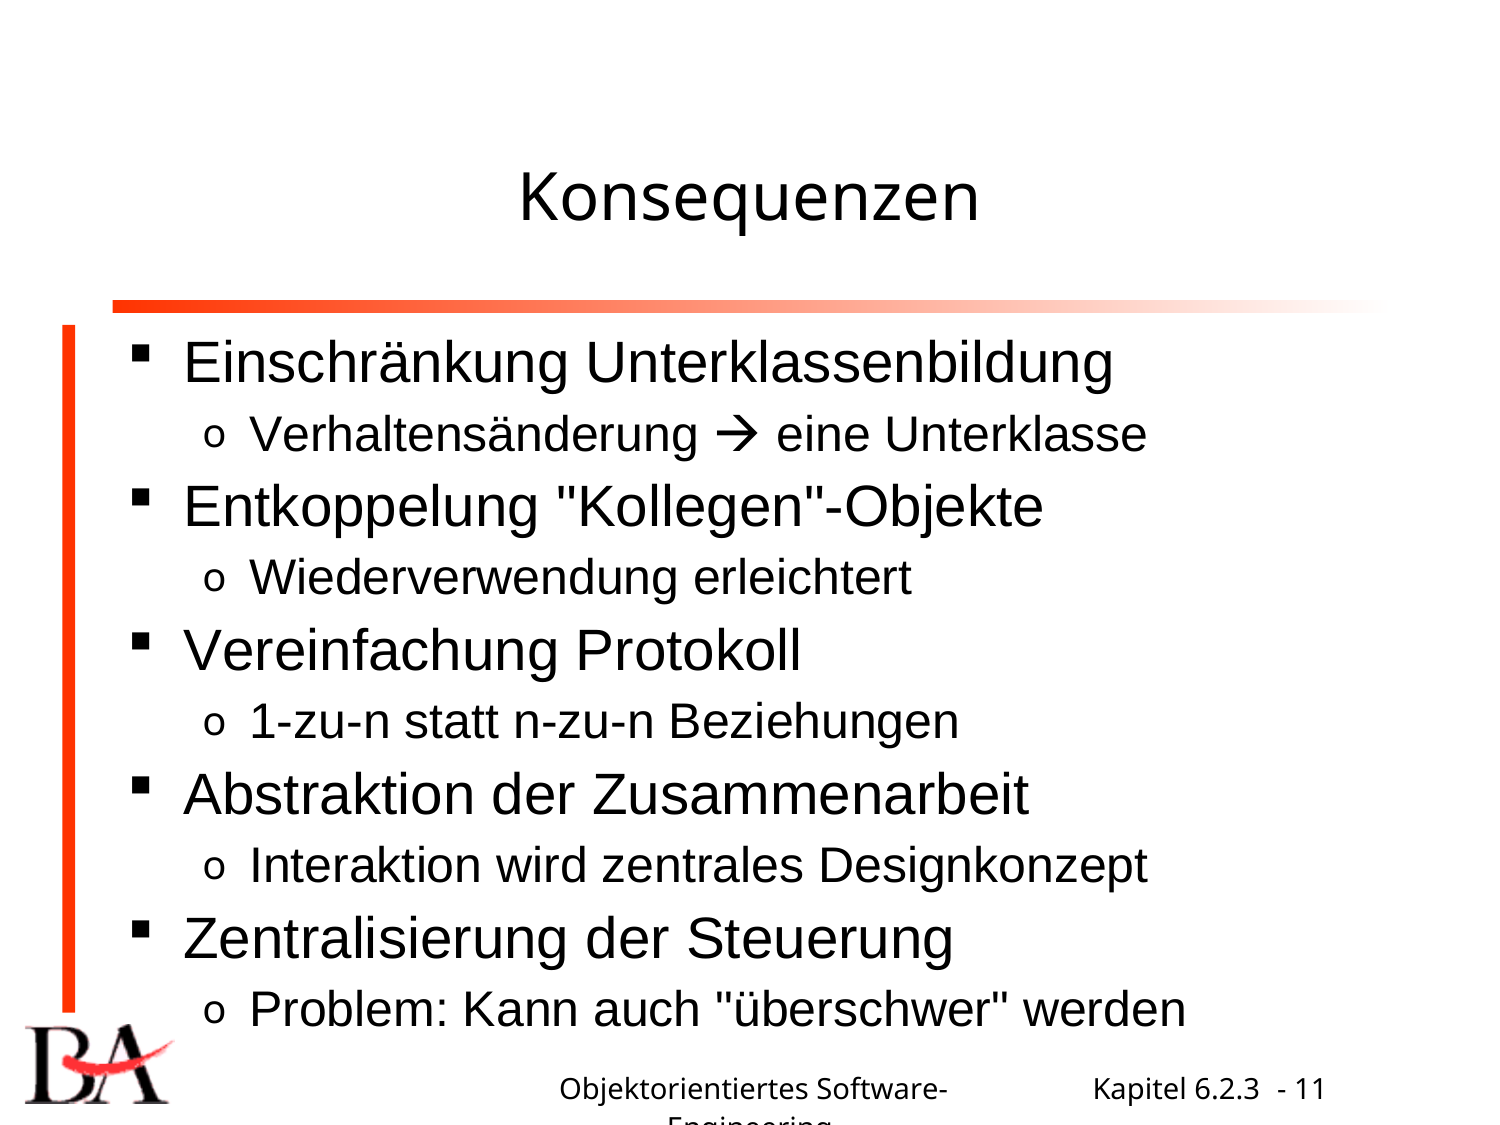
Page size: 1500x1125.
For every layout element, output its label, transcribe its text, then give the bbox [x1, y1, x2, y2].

list Einschränkung Unterklassenbildung Verhaltensänderung  eine Unterklasse Entkoppelung "Kollegen"-Objekte Wiederverwendung erleichtert Vereinfachung Protokoll 1-zu-n statt n-zu-n Beziehungen Abstraktion der Zusammenarbeit Interaktion wird zentrales Designkonzept Zentralisierung der Steuerung Problem: Kann auch "überschwer" werden [112, 324, 1388, 1051]
picture [24, 1024, 175, 1104]
title Konsequenzen [112, 99, 1388, 288]
